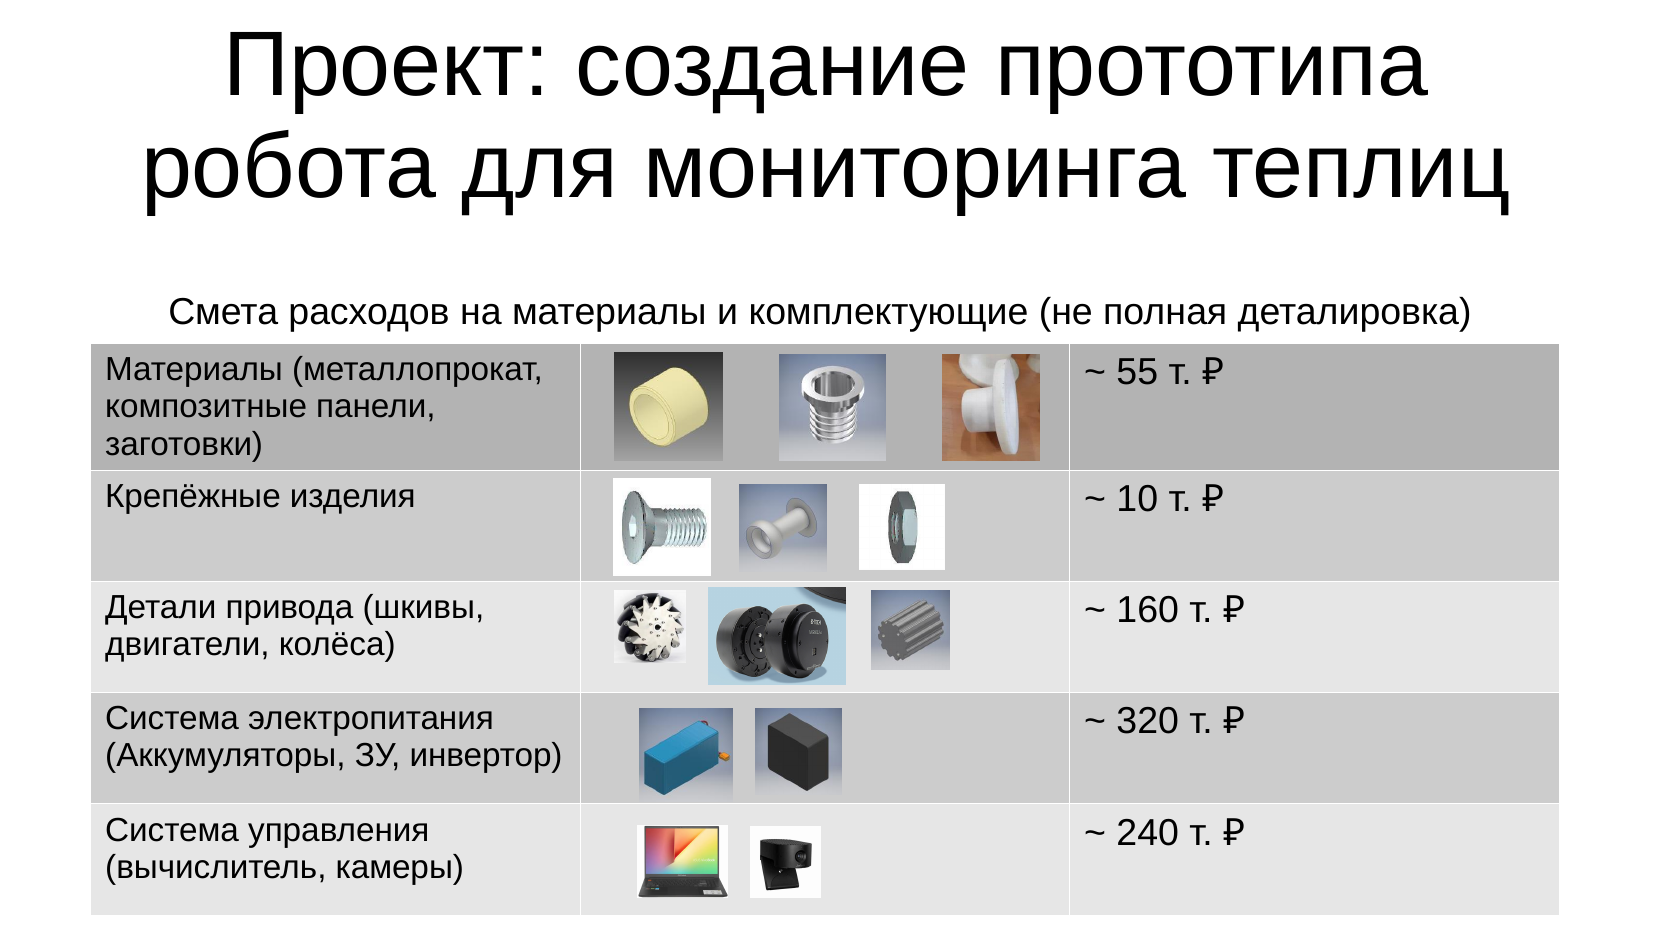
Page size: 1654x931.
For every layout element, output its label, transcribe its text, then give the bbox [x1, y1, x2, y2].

picture [779, 354, 886, 461]
picture [639, 708, 733, 802]
picture [942, 354, 1040, 461]
picture [859, 484, 945, 570]
table_cell [581, 582, 1069, 692]
table_cell Система электропитания (Аккумуляторы, ЗУ, инвертор) [91, 693, 580, 803]
table_header [581, 344, 1069, 470]
table_header ~ 55 т. ₽ [1070, 344, 1559, 470]
table_cell [581, 471, 1069, 581]
table_cell Детали привода (шкивы, двигатели, колёса) [91, 582, 580, 692]
picture [613, 478, 711, 576]
title Проект: создание прототипа робота для мониторинга теплиц [82, 12, 1571, 218]
table_cell ~ 10 т. ₽ [1070, 471, 1559, 581]
picture [637, 825, 728, 898]
table_cell ~ 320 т. ₽ [1070, 693, 1559, 803]
picture [871, 590, 950, 670]
picture [750, 826, 821, 898]
table_cell [581, 693, 1069, 803]
picture [708, 587, 846, 686]
picture [755, 708, 842, 795]
picture [614, 352, 723, 461]
picture [614, 590, 686, 663]
table_cell ~ 160 т. ₽ [1070, 582, 1559, 692]
text_box Смета расходов на материалы и комплектующие (не полная деталировка) [118, 283, 1560, 341]
table_cell Крепёжные изделия [91, 471, 580, 581]
picture [739, 484, 827, 572]
table_header Материалы (металлопрокат, композитные панели, заготовки) [91, 344, 580, 470]
table_cell Система управления (вычислитель, камеры) [91, 804, 580, 915]
table_cell ~ 240 т. ₽ [1070, 804, 1559, 915]
table_cell [581, 804, 1069, 915]
